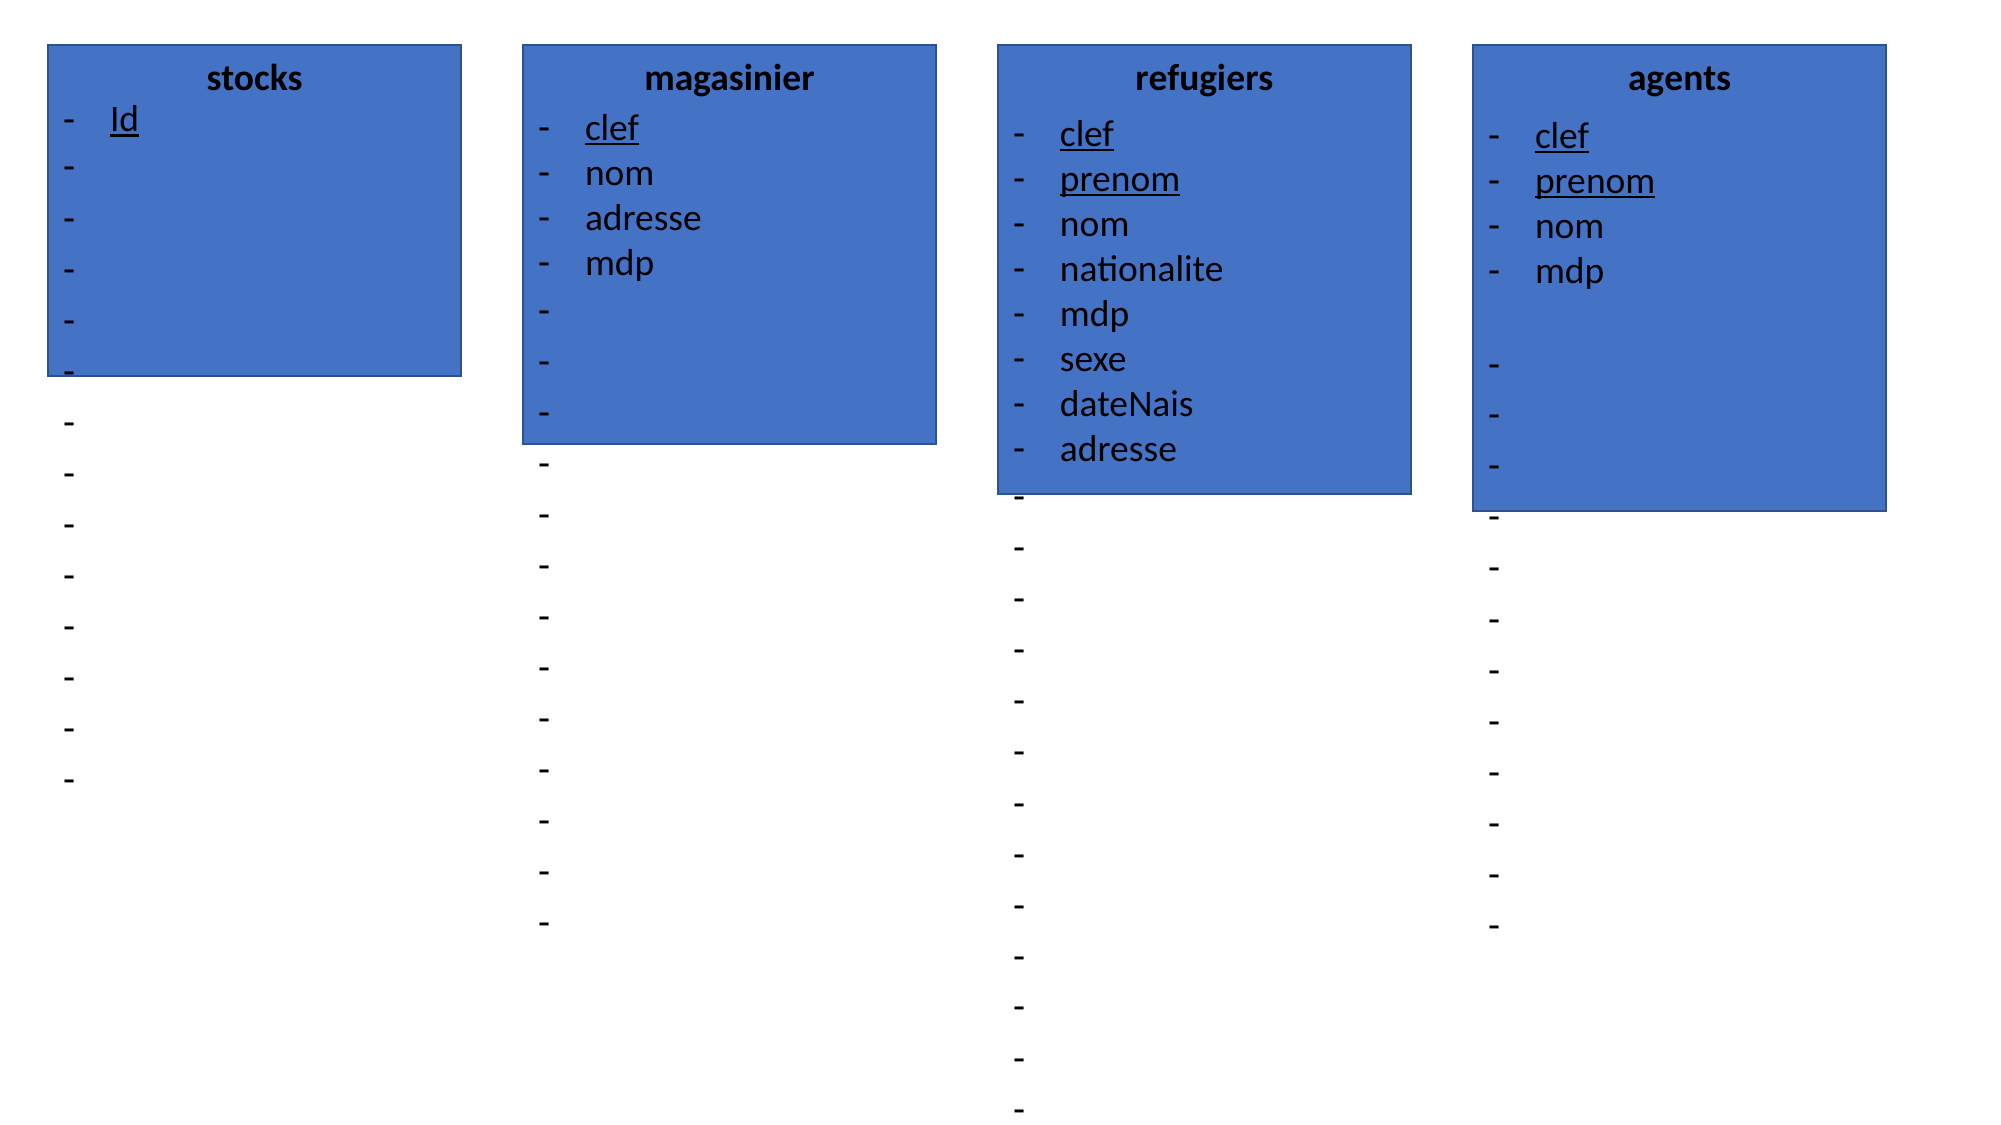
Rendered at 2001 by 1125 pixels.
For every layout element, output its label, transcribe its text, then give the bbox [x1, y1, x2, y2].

text_box refugiers [998, 45, 1412, 80]
text_box [1186, 80, 1192, 87]
text_box [48, 360, 461, 376]
text_box stocks [48, 45, 462, 71]
text_box magasinier [523, 45, 937, 76]
text_box [229, 71, 271, 86]
text_box clef prenom nom mdp [1473, 103, 1887, 892]
text_box Id [48, 86, 462, 360]
text_box clef nom adresse mdp [523, 95, 937, 494]
text_box [523, 76, 697, 95]
text_box agents [1473, 45, 1887, 103]
text_box [276, 71, 461, 86]
text_box [699, 76, 936, 95]
text_box [998, 80, 1411, 101]
text_box [239, 75, 247, 86]
text_box clef prenom nom nationalite mdp sexe dateNais adresse [998, 101, 1412, 653]
text_box [48, 71, 224, 86]
